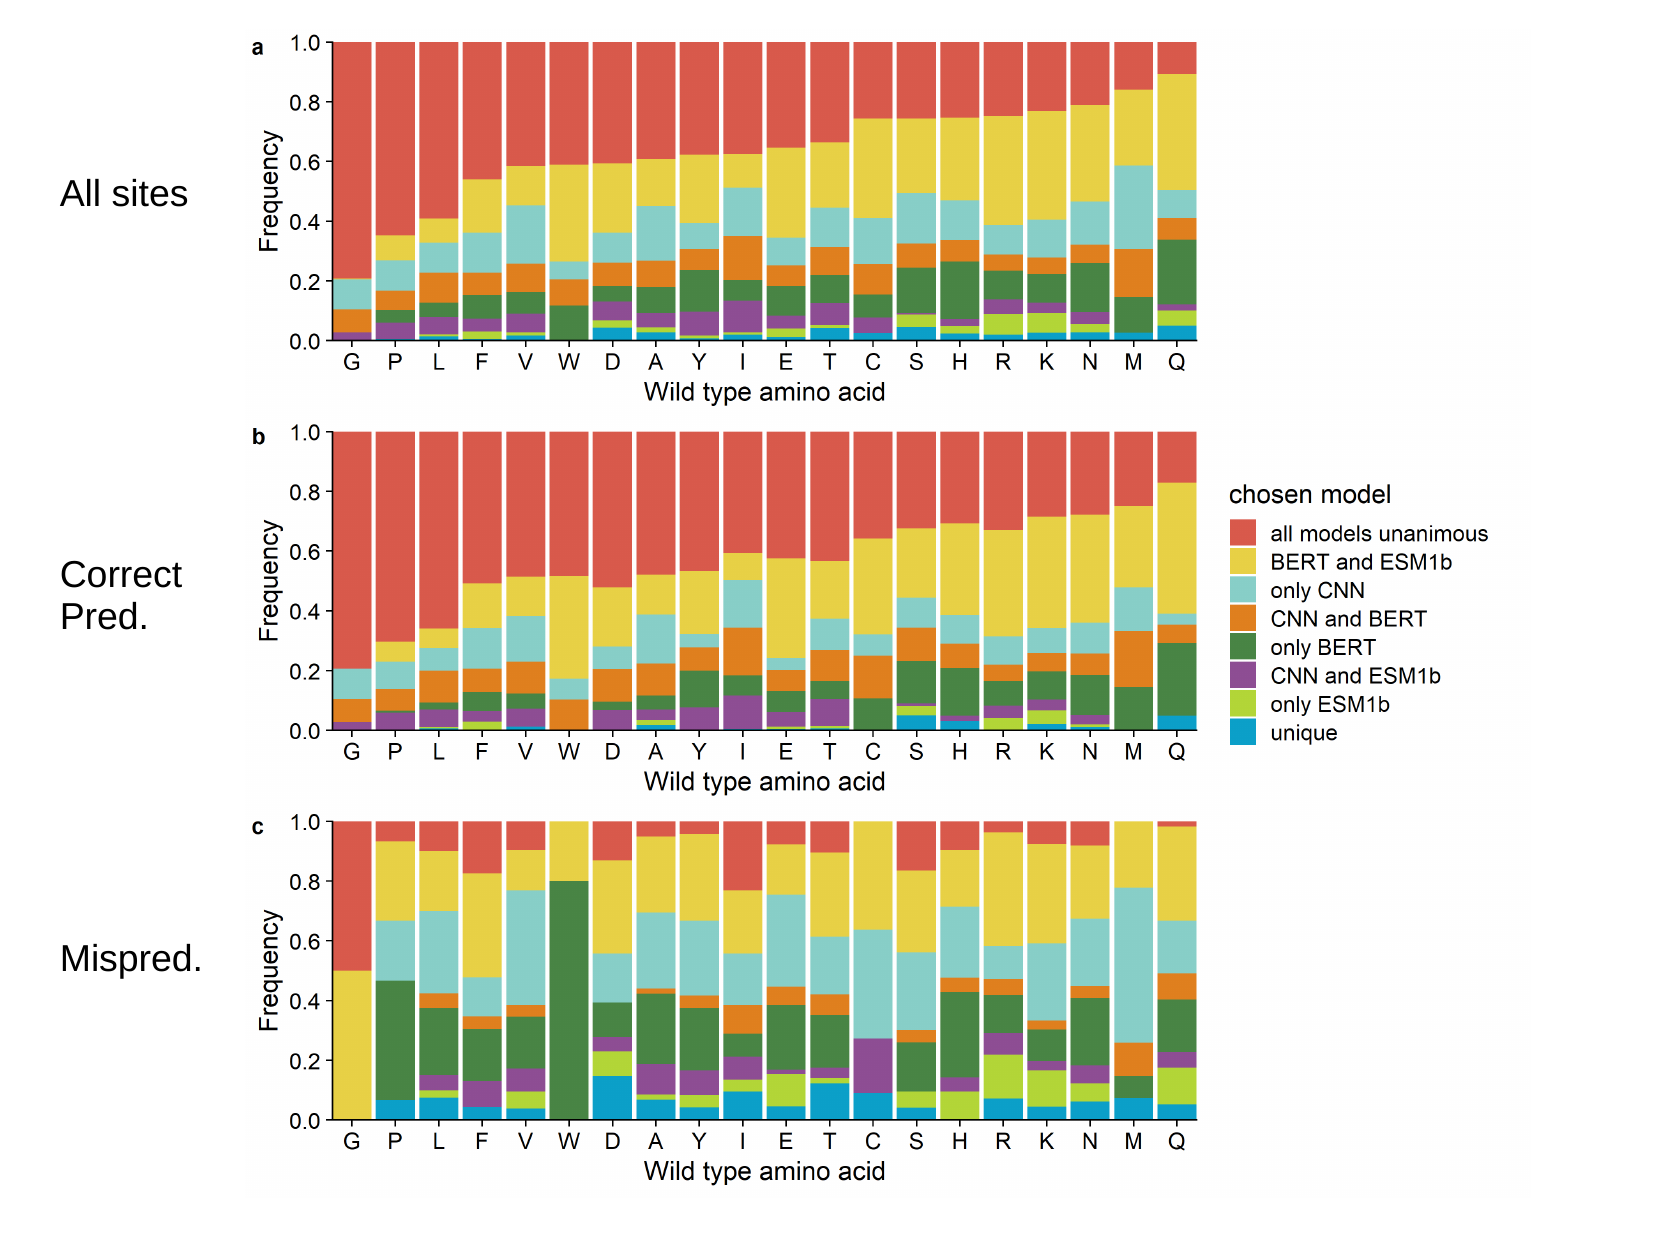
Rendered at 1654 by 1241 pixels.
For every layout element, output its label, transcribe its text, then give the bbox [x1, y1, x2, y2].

text_box All sites [45, 165, 286, 222]
picture [245, 29, 1531, 1198]
text_box Correct Pred. [45, 546, 211, 646]
text_box Mispred. [45, 930, 226, 1029]
